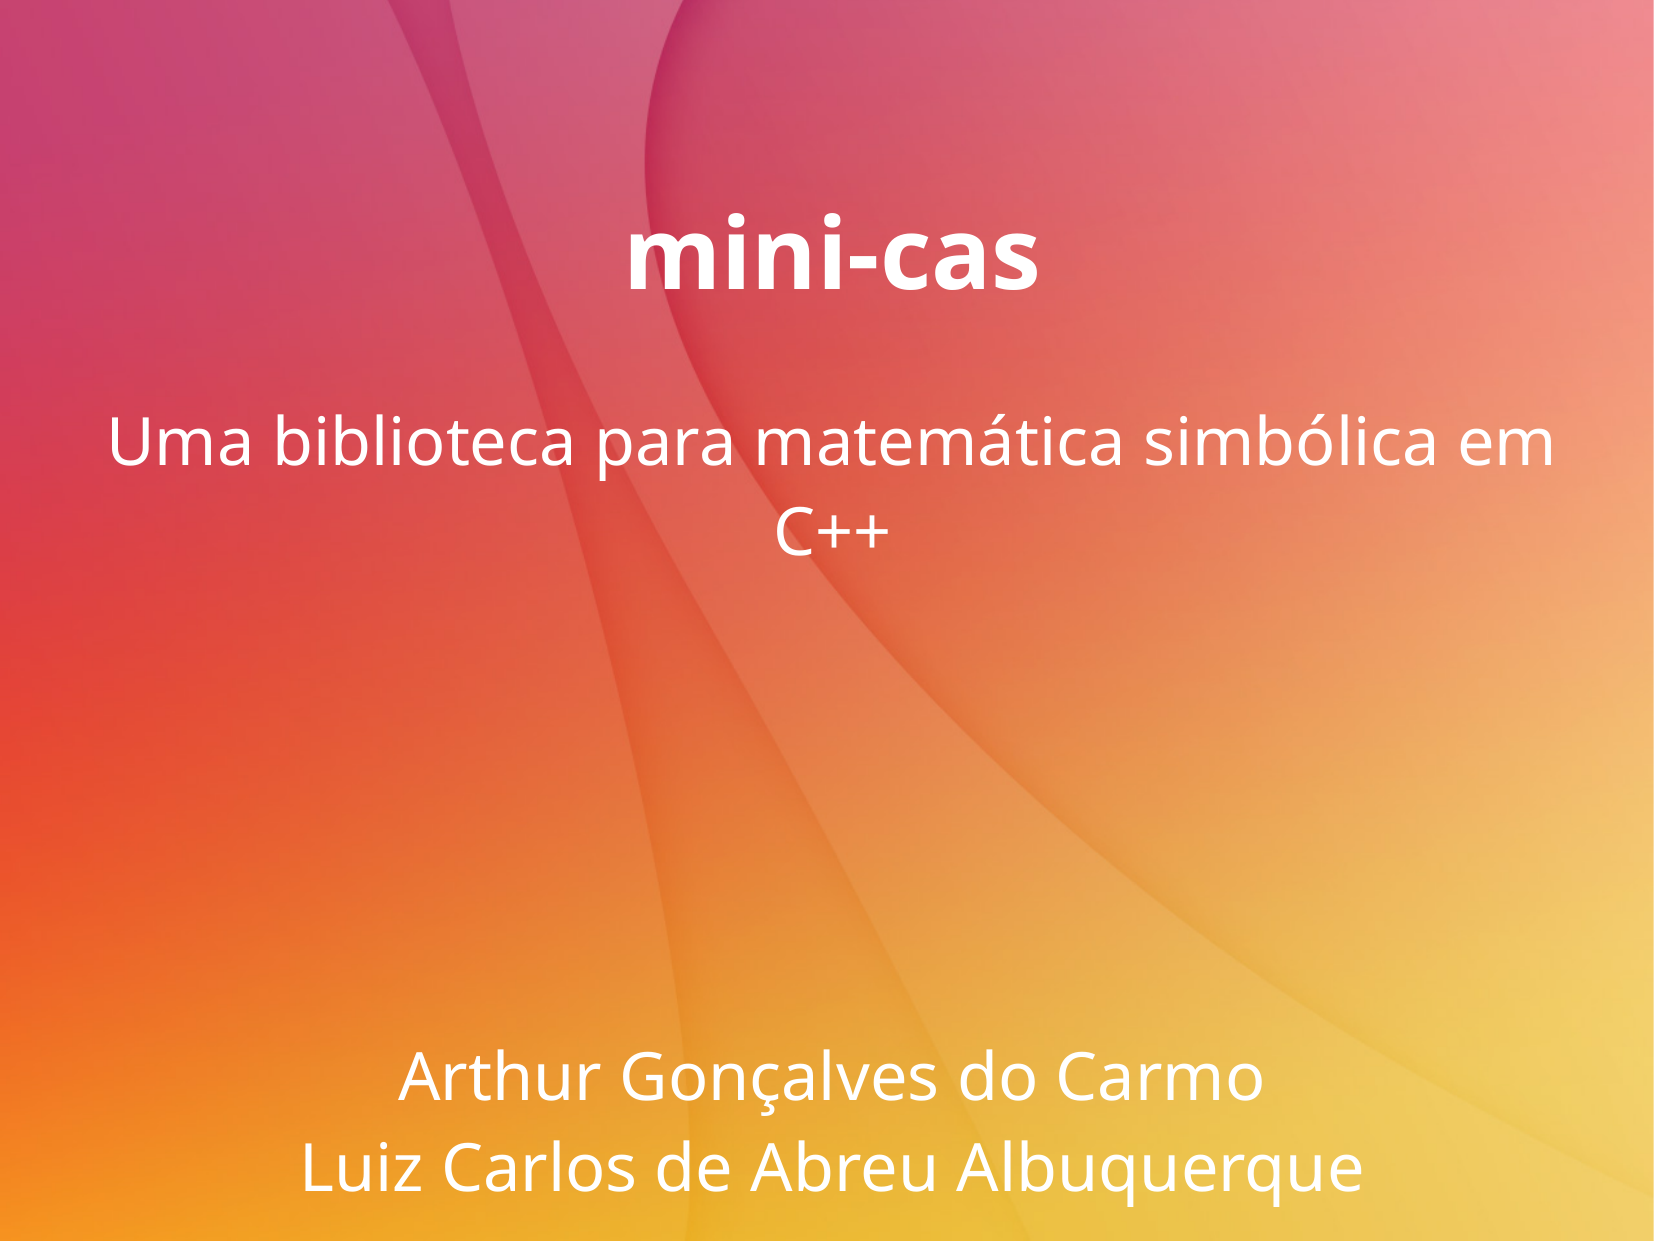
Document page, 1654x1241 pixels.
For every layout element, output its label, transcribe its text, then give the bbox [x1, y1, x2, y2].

picture [0, 0, 1654, 1241]
title mini-cas [88, 147, 1577, 265]
subtitle Uma biblioteca para matemática simbólica em C++ Arthur Gonçalves do Carmo Luiz Carlos de Abreu Albuquerque [88, 265, 1577, 1158]
